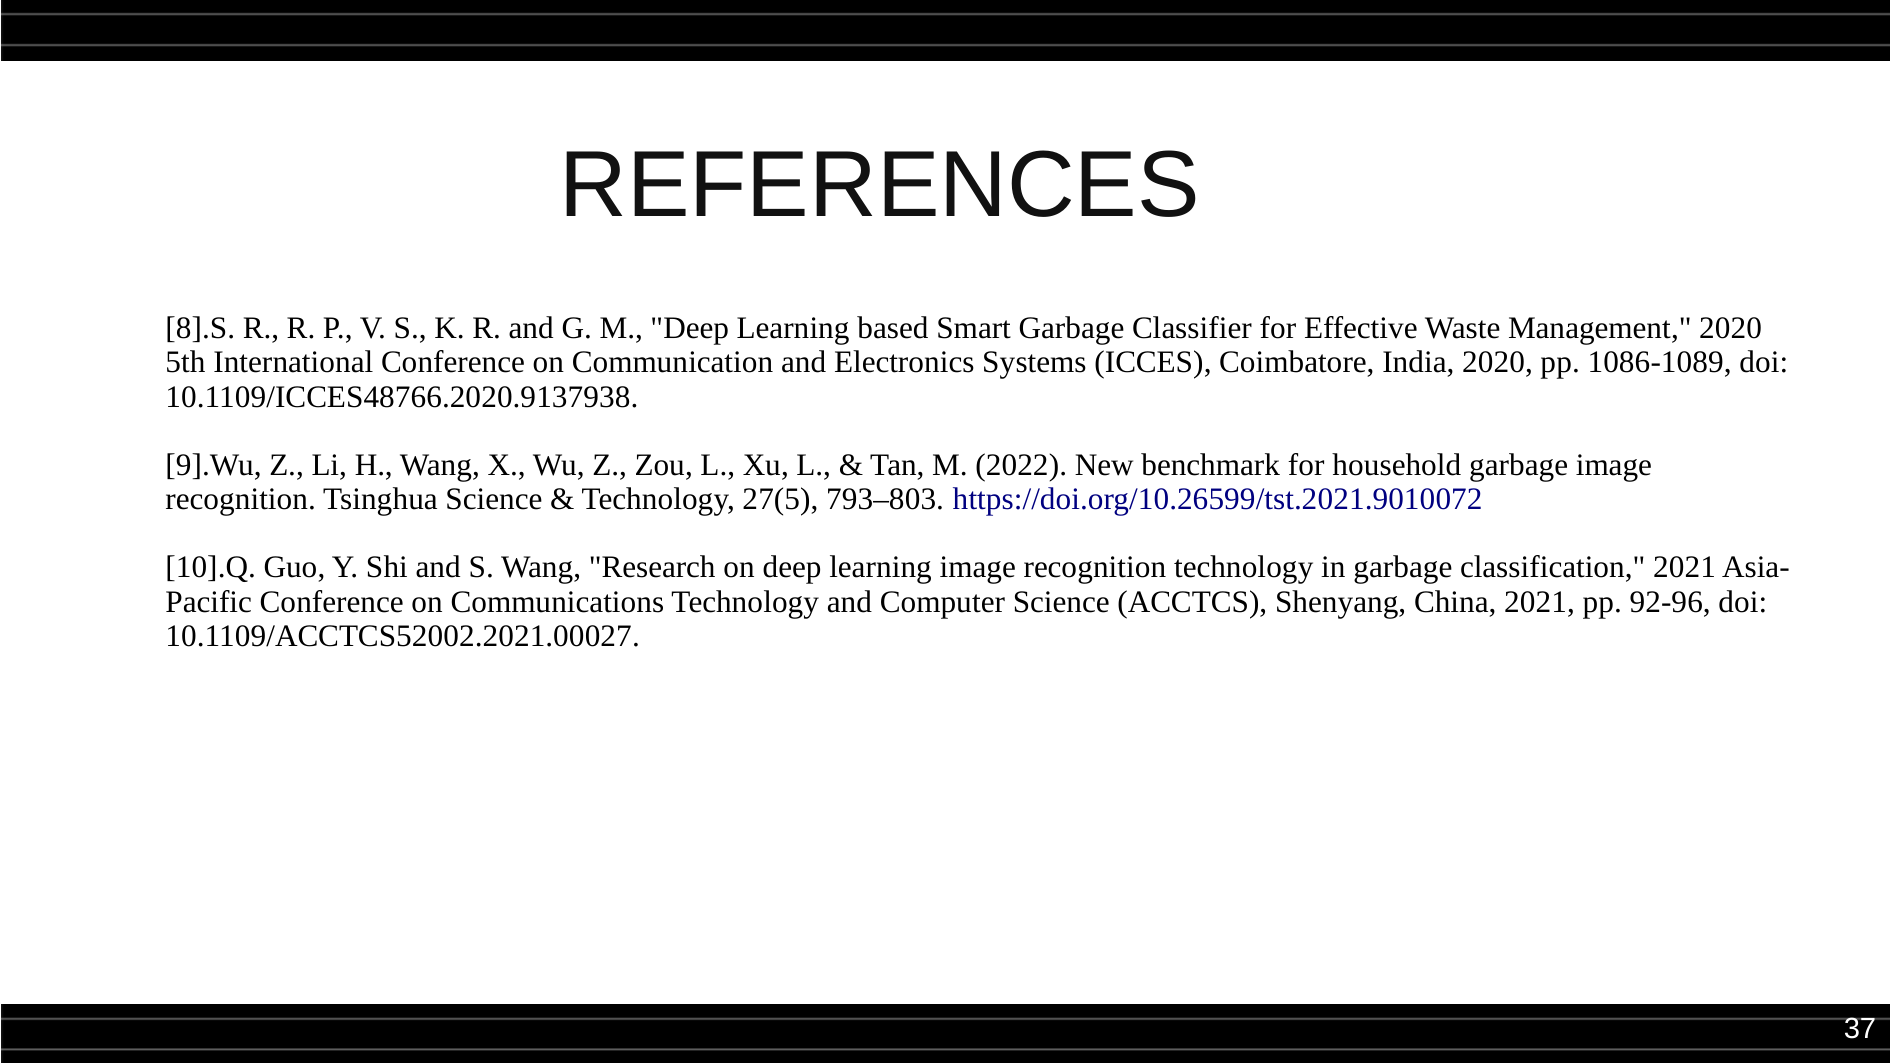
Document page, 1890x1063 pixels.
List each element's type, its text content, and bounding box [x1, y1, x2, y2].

list [8].S. R., R. P., V. S., K. R. and G. M., "Deep Learning based Smart Garbage Classifier for Effective Waste Management," 2020 5th International Conference on Communication and Electronics Systems (ICCES), Coimbatore, India, 2020, pp. 1086-1089, doi: 10.1109/ICCES48766.2020.9137938. [9].Wu, Z., Li, H., Wang, X., Wu, Z., Zou, L., Xu, L., & Tan, M. (2022). New benchmark for household garbage image recognition. Tsinghua Science & Technology, 27(5), 793–803. https://doi.org/10.26599/tst.2021.9010072 [10].Q. Guo, Y. Shi and S. Wang, "Research on deep learning image recognition technology in garbage classification," 2021 Asia-Pacific Conference on Communications Technology and Computer Science (ACCTCS), Shenyang, China, 2021, pp. 92-96, doi: 10.1109/ACCTCS52002.2021.00027. [94, 310, 1796, 866]
picture [1, 0, 1890, 61]
picture [1, 1004, 1890, 1063]
title REFERENCES [29, 131, 1731, 237]
